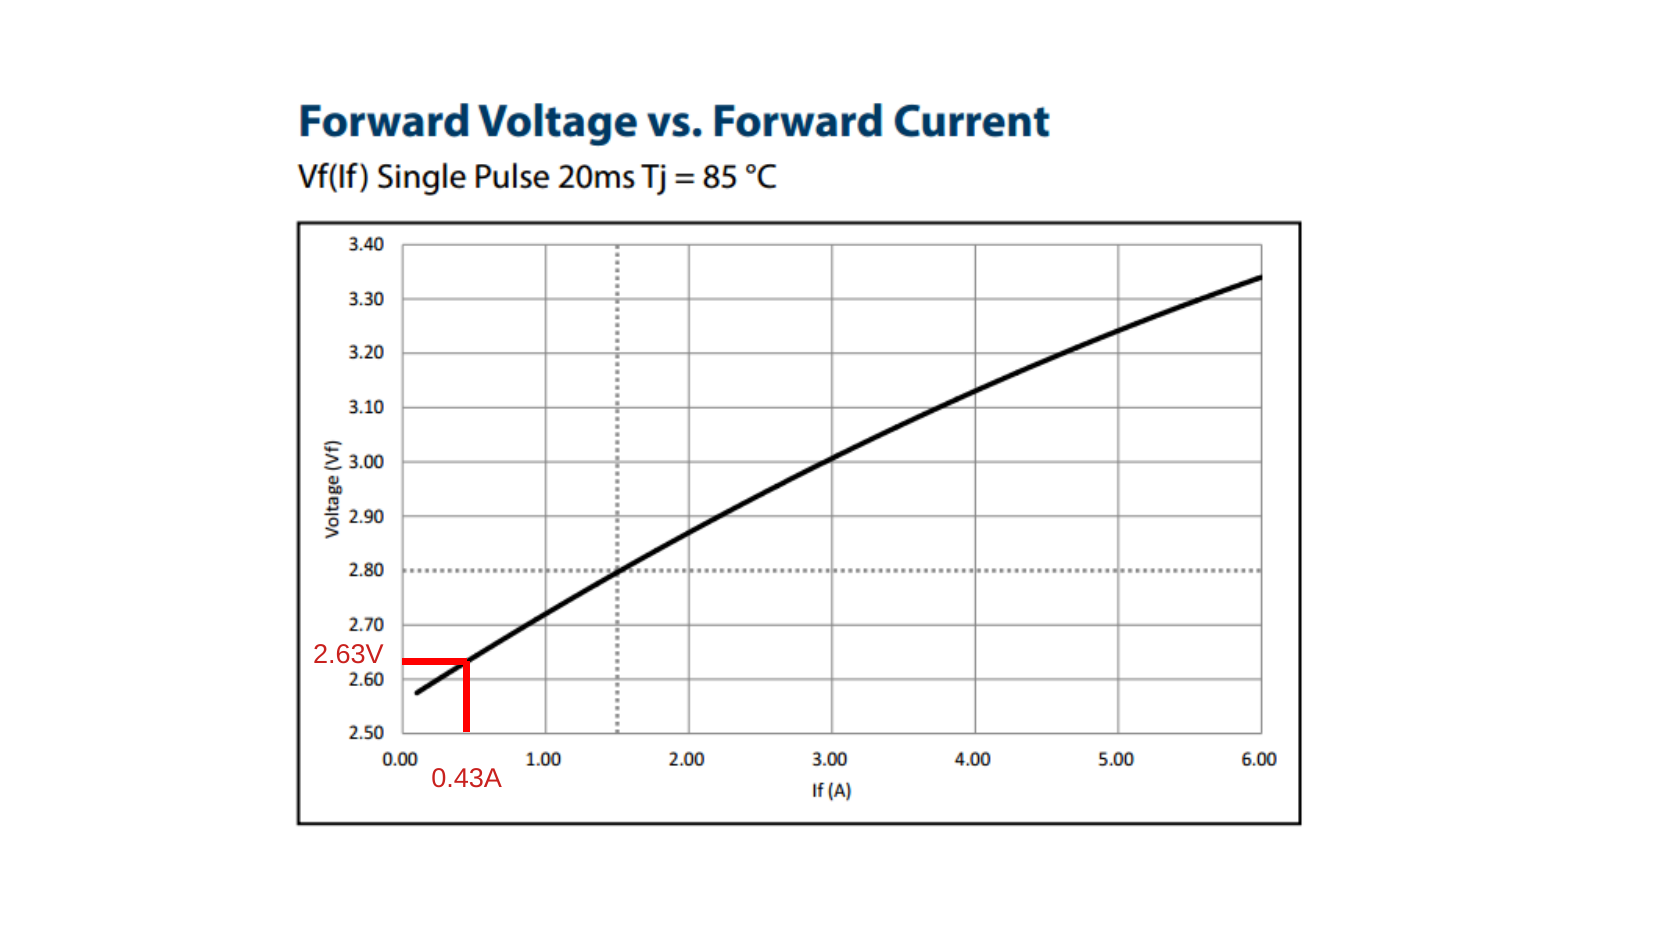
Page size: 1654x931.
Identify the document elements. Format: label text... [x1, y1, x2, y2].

text_box 0.43A [401, 755, 532, 804]
picture [290, 91, 1319, 841]
text_box 2.63V [283, 631, 414, 680]
